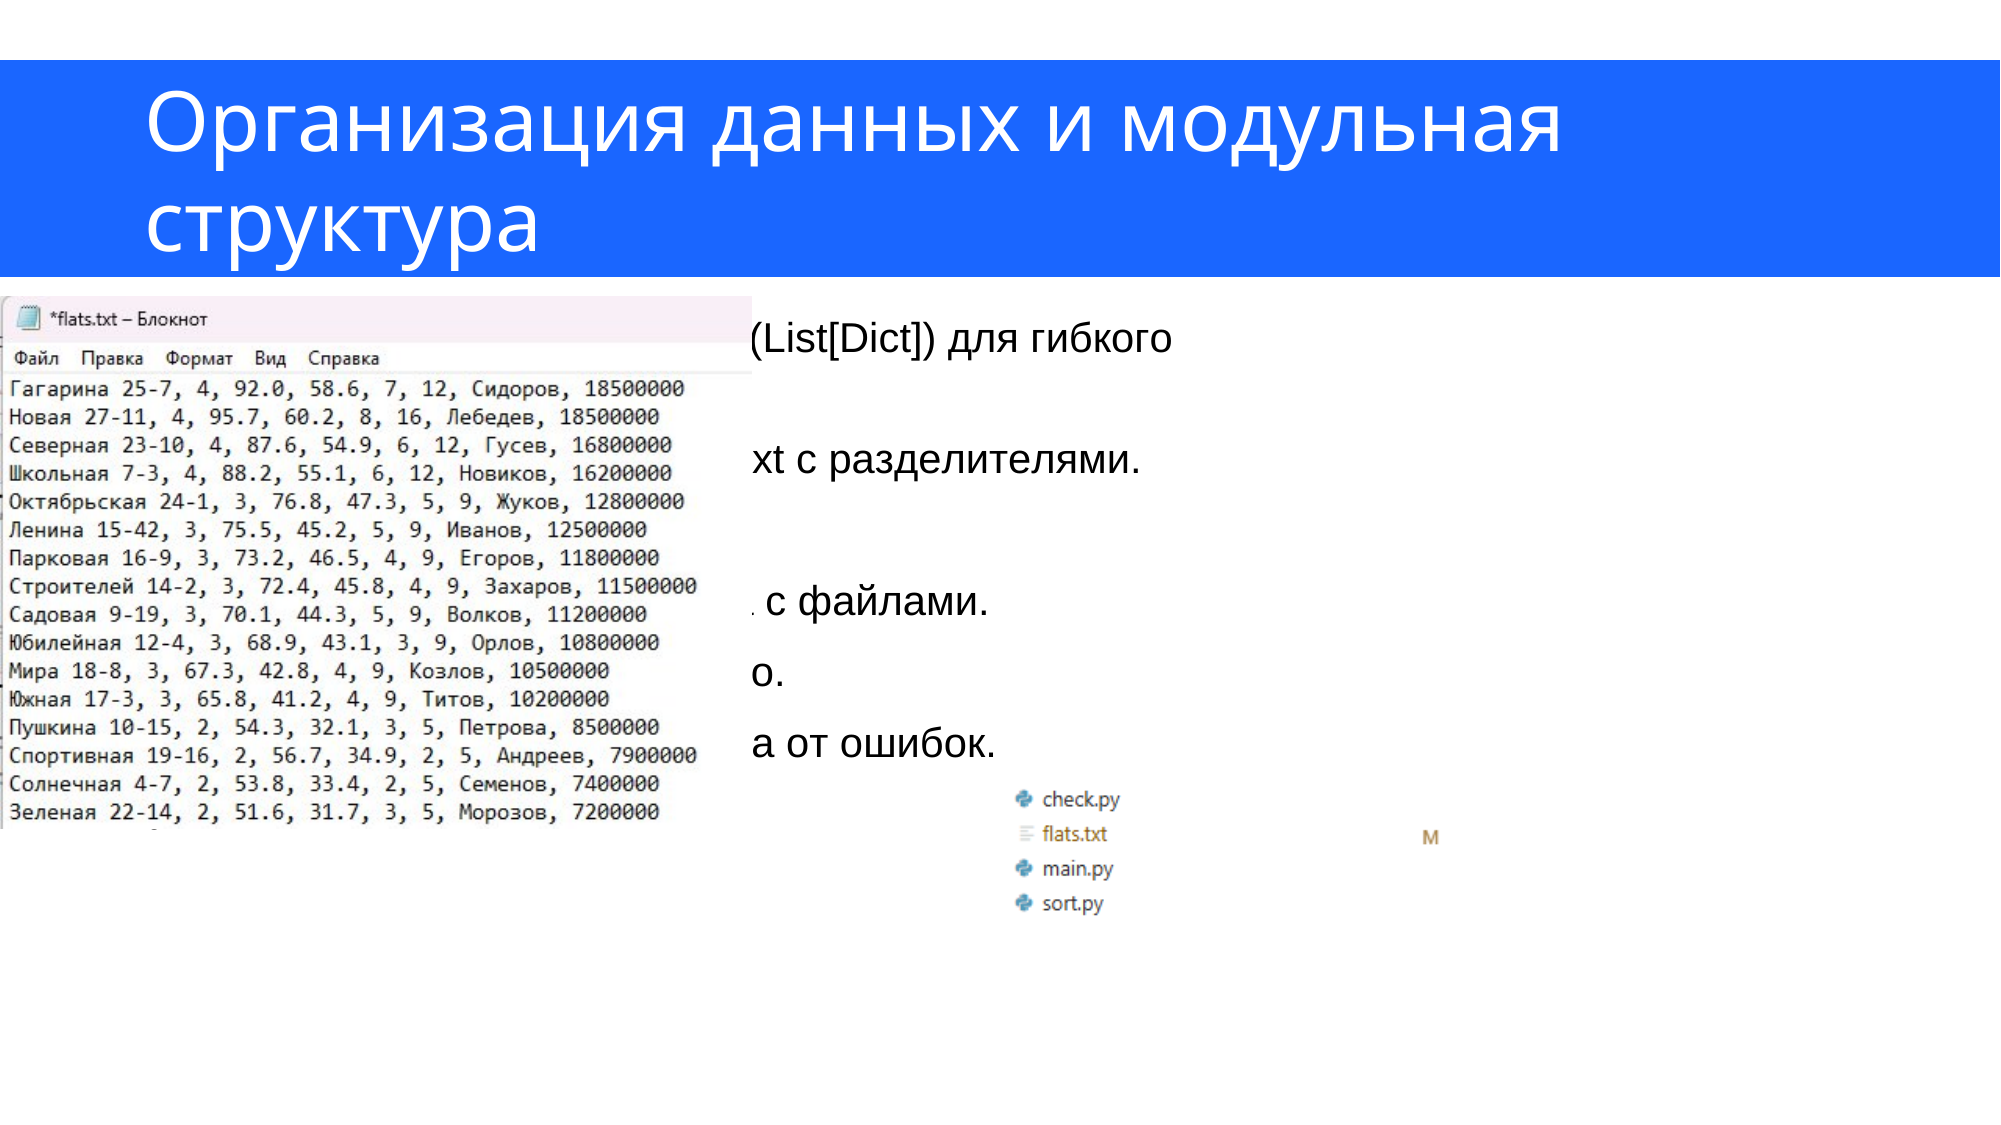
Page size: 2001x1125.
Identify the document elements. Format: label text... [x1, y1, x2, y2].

list Структура: Список словарей (List[Dict]) для гибкого доступа к атрибутам.​ Хранение: Текстовый файл .txt с разделителями.​ Модули:​ main.py: Интерфейс и работа с файлами.​ sort.py: Алгоритмическое ядро.​ check.py: Валидация и защита от ошибок. [952, 293, 2000, 988]
title Организация данных и модульная структура [137, 59, 1863, 278]
picture [999, 780, 1461, 928]
picture [0, 296, 752, 829]
